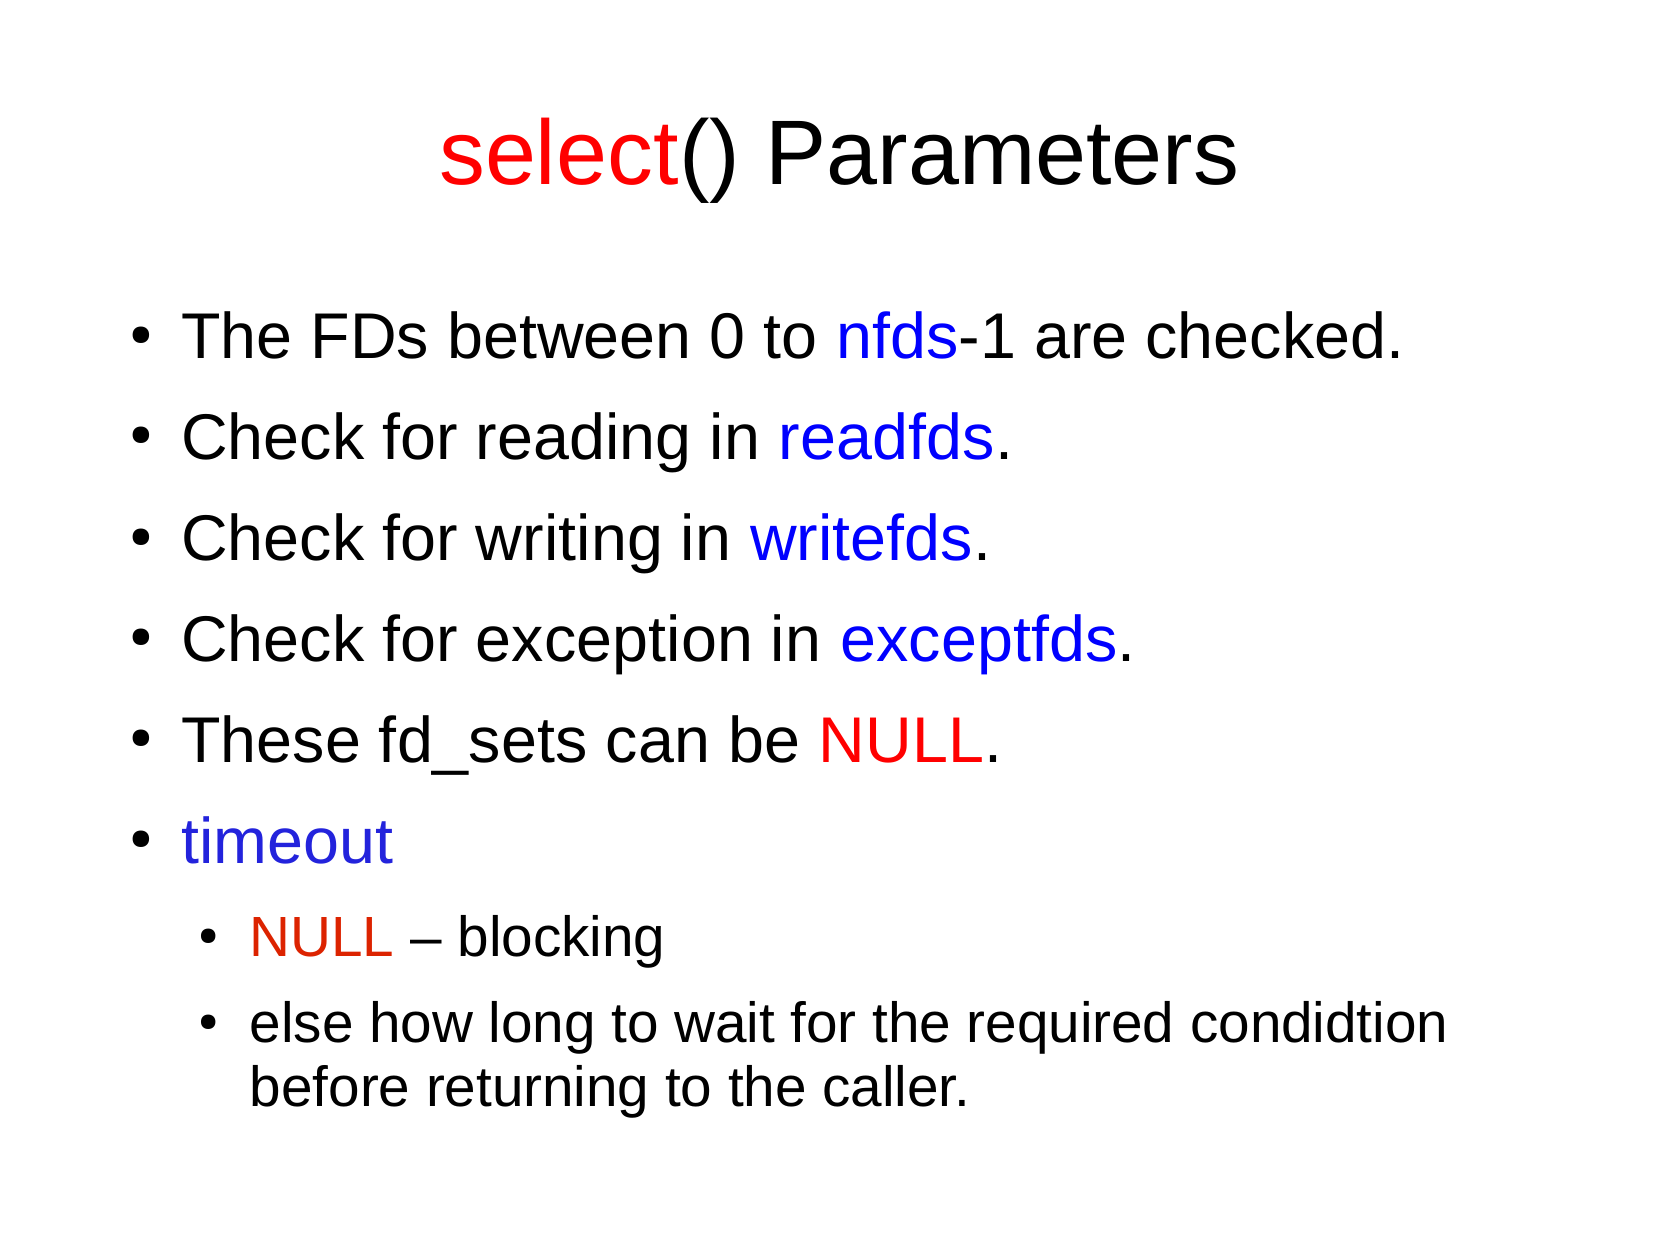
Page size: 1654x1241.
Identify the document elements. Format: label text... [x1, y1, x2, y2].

list The FDs between 0 to nfds-1 are checked. Check for reading in readfds. Check for writing in writefds. Check for exception in exceptfds. These fd_sets can be NULL. timeout NULL – blocking else how long to wait for the required condidtion before returning to the caller. [112, 300, 1601, 1119]
title select() Parameters [82, 56, 1571, 250]
